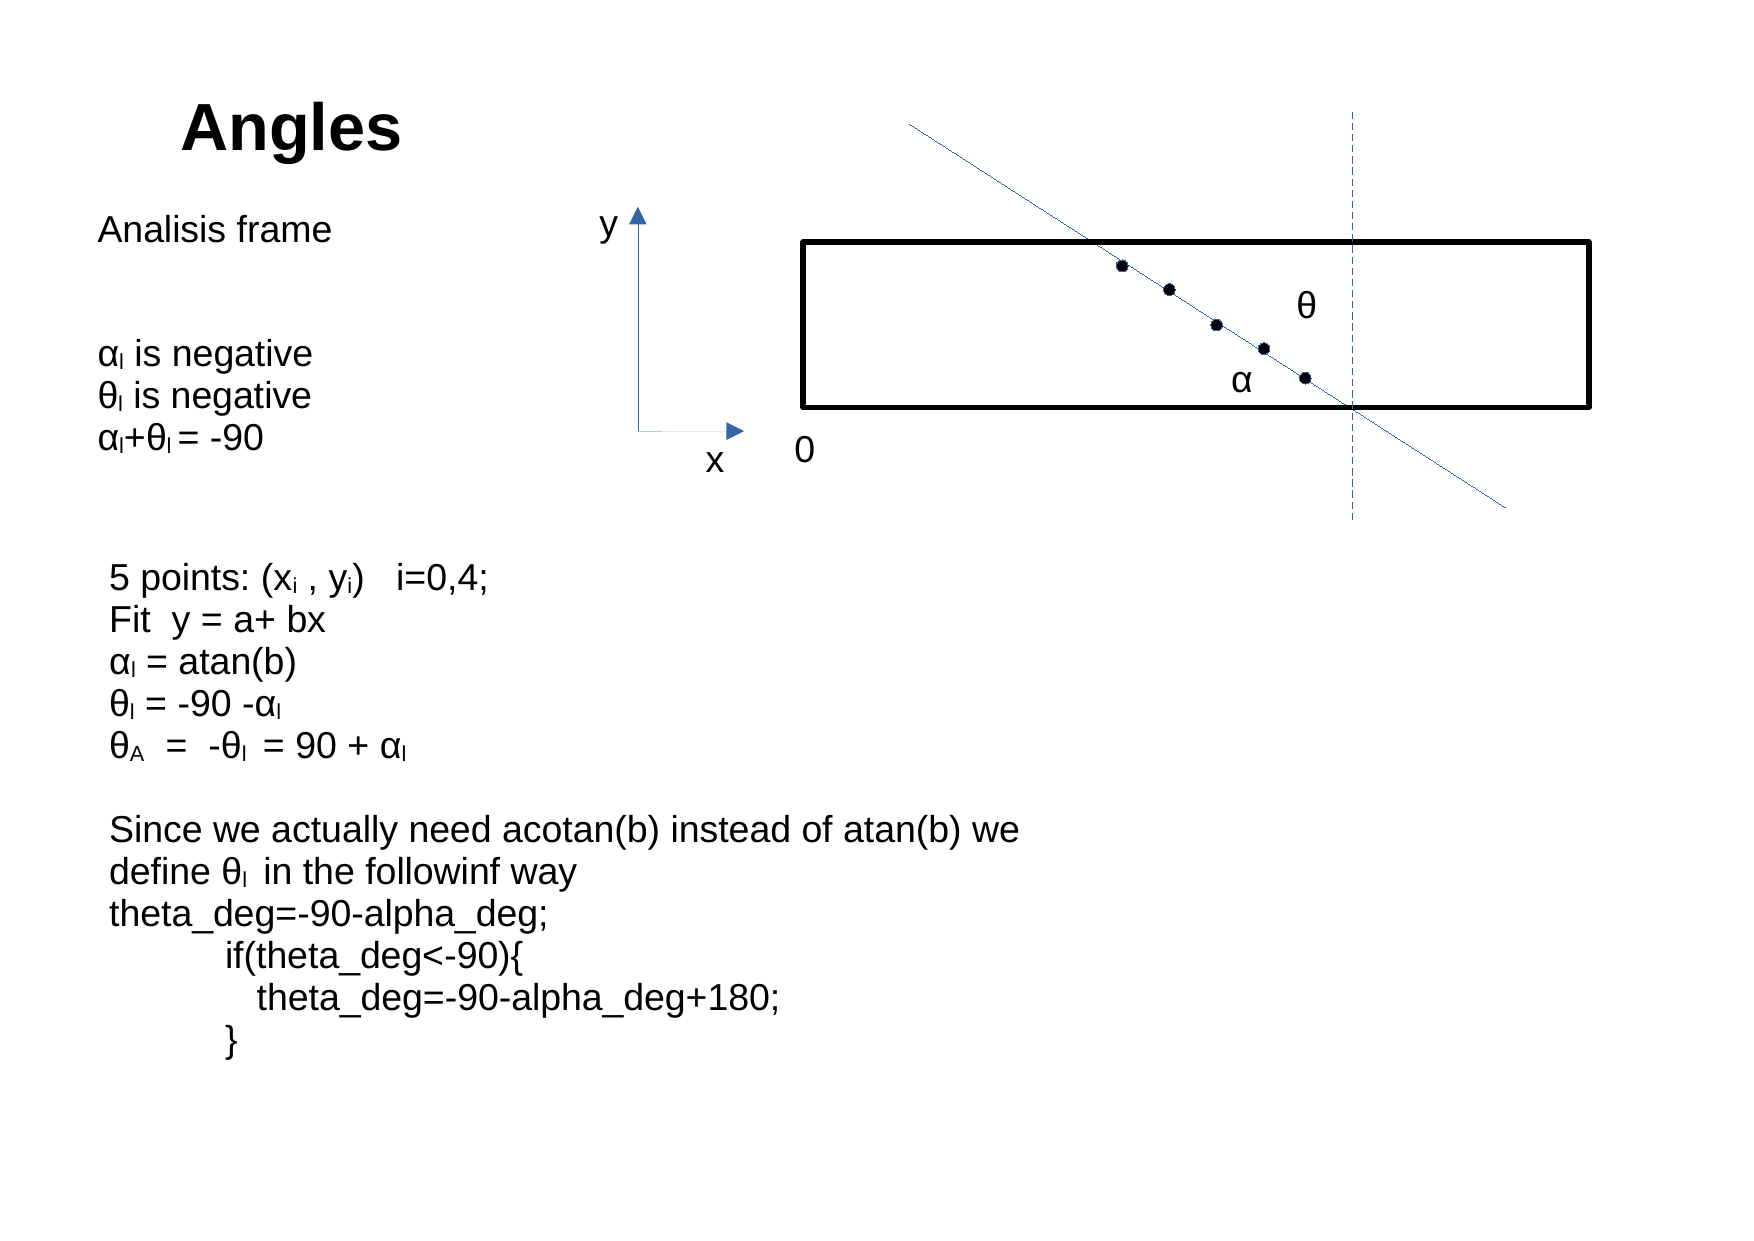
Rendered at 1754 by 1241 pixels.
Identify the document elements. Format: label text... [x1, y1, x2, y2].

text_box Analisis frame [82, 200, 562, 258]
text_box 5 points: (xi , yi) i=0,4; Fit y = a+ bx αl = atan(b) θl = -90 -αl θA = -θl = 90 + αl Since we actually need acotan(b) instead of atan(b) we define θl in the followinf way theta_deg=-90-alpha_deg; if(theta_deg<-90){ theta_deg=-90-alpha_deg+180; } [94, 549, 1069, 1068]
text_box [1257, 342, 1270, 355]
text_box 0 [779, 421, 839, 479]
text_box α [1216, 350, 1264, 408]
text_box y [584, 194, 632, 252]
text_box [1299, 372, 1312, 385]
text_box [1163, 283, 1176, 296]
text_box [1116, 259, 1129, 272]
text_box x [690, 431, 774, 488]
text_box αl is negative θl is negative αl+θl = -90 [82, 283, 343, 550]
text_box θ [1281, 277, 1332, 335]
text_box Angles [165, 82, 1412, 173]
text_box [1210, 319, 1223, 331]
